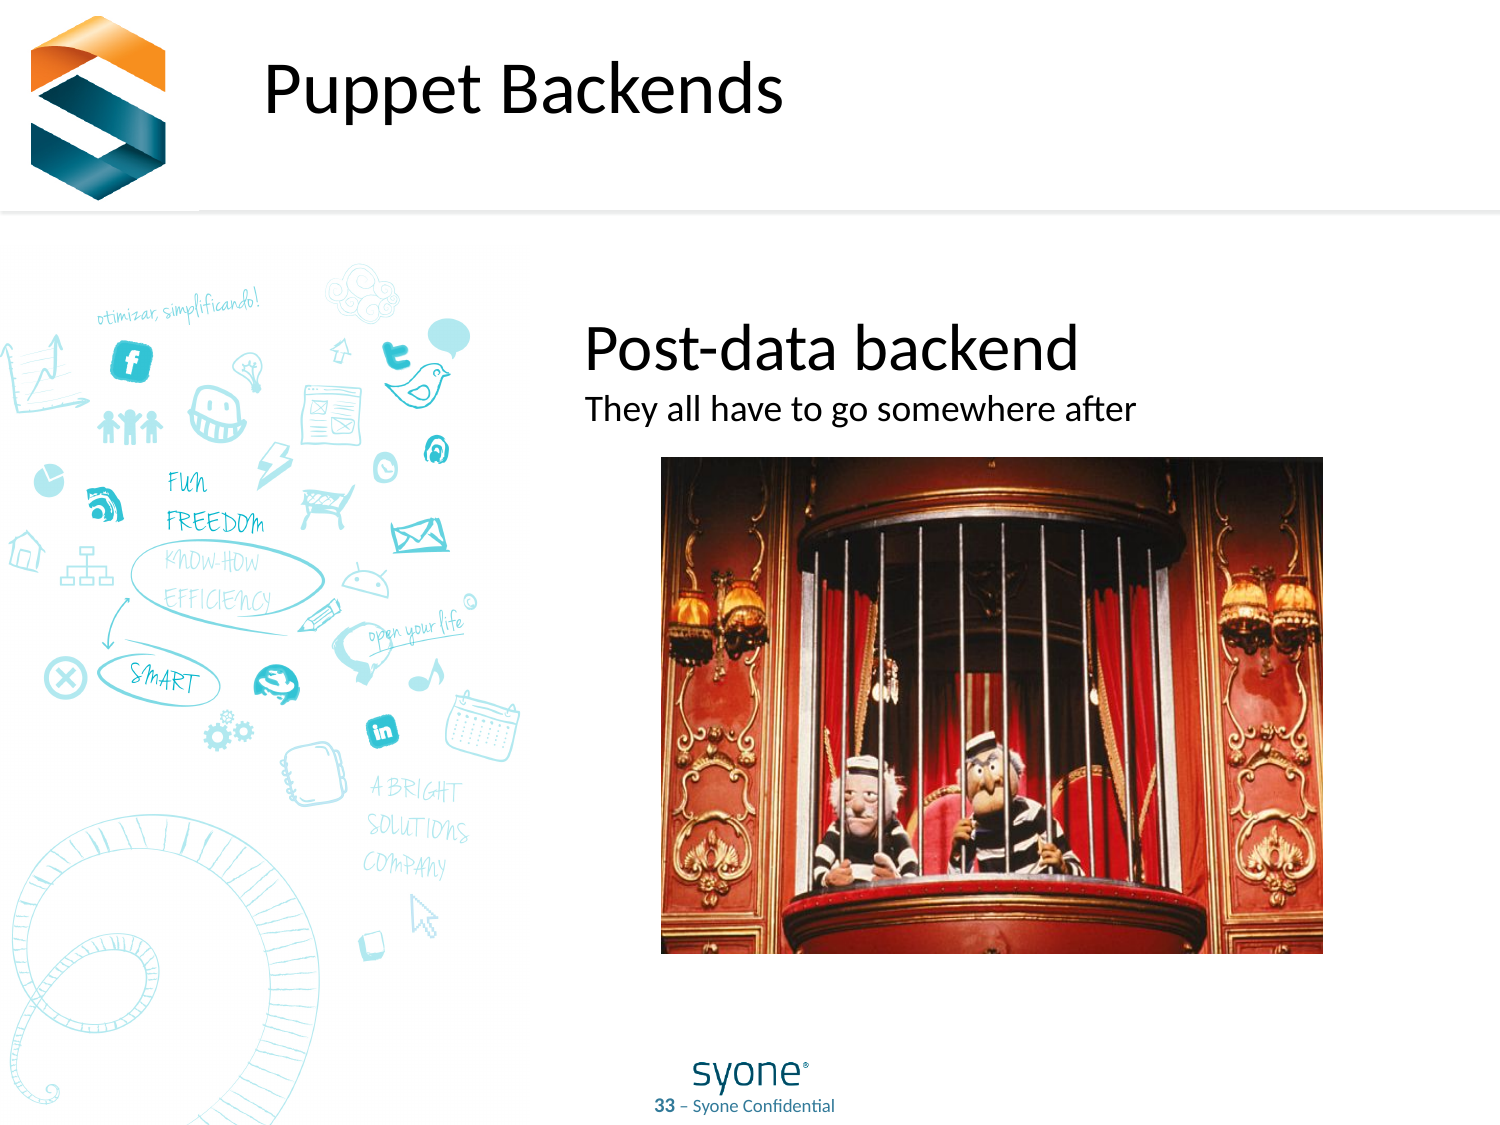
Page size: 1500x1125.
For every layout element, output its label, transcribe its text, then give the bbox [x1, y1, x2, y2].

title Puppet Backends [248, 37, 1355, 129]
picture [0, 0, 1500, 219]
picture [661, 457, 1323, 954]
picture [687, 1056, 813, 1098]
title Post-data backend They all have to go somewhere after [569, 307, 1440, 425]
picture [0, 245, 530, 1125]
